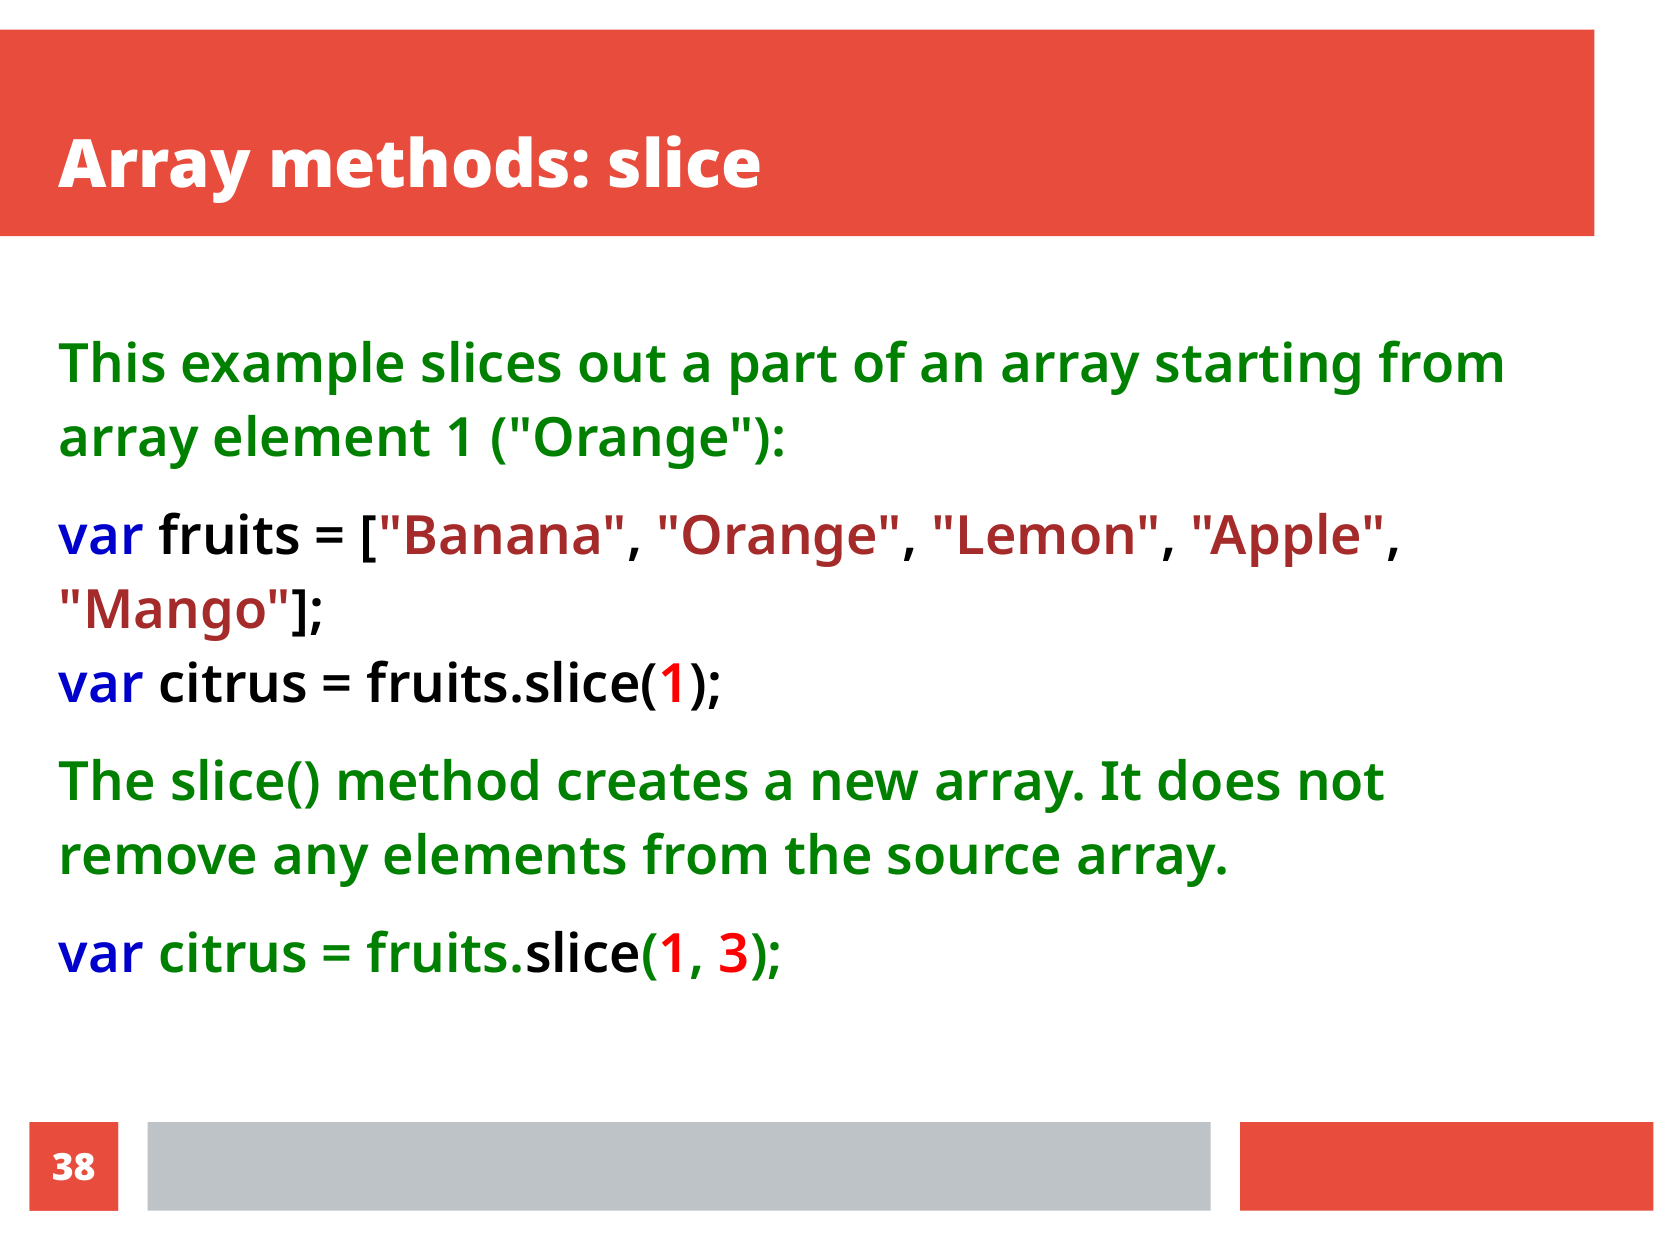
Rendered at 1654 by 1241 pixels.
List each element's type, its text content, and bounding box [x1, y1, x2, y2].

list This example slices out a part of an array starting from array element 1 ("Orange"): var fruits = ["Banana", "Orange", "Lemon", "Apple", "Mango"]; var citrus = fruits.slice(1); The slice() method creates a new array. It does not remove any elements from the source array. var citrus = fruits.slice(1, 3); [59, 324, 1565, 1093]
title Array methods: slice [59, 59, 1595, 207]
